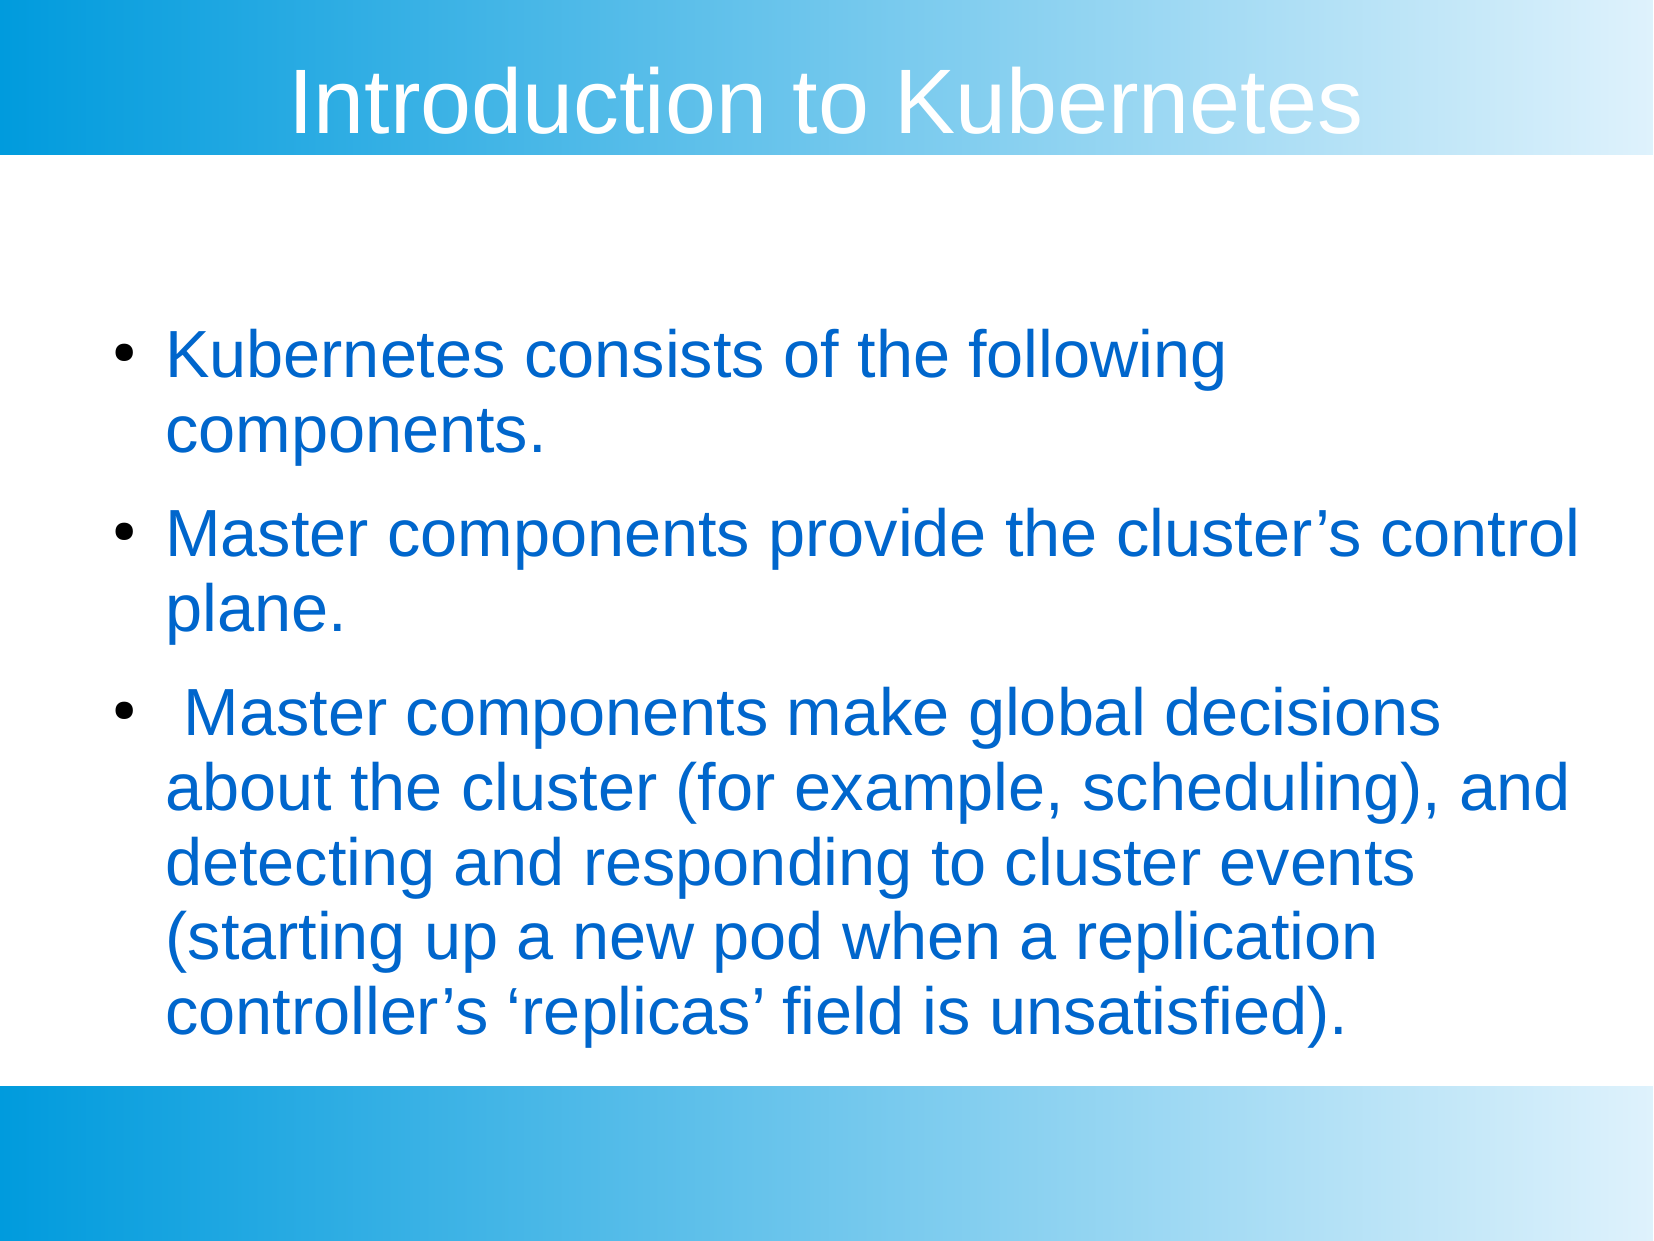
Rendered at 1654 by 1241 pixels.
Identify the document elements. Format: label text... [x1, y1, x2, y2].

title Introduction to Kubernetes [82, 49, 1571, 155]
list Kubernetes consists of the following components. Master components provide the cluster’s control plane. Master components make global decisions about the cluster (for example, scheduling), and detecting and responding to cluster events (starting up a new pod when a replication controller’s ‘replicas’ field is unsatisfied). [94, 212, 1583, 932]
